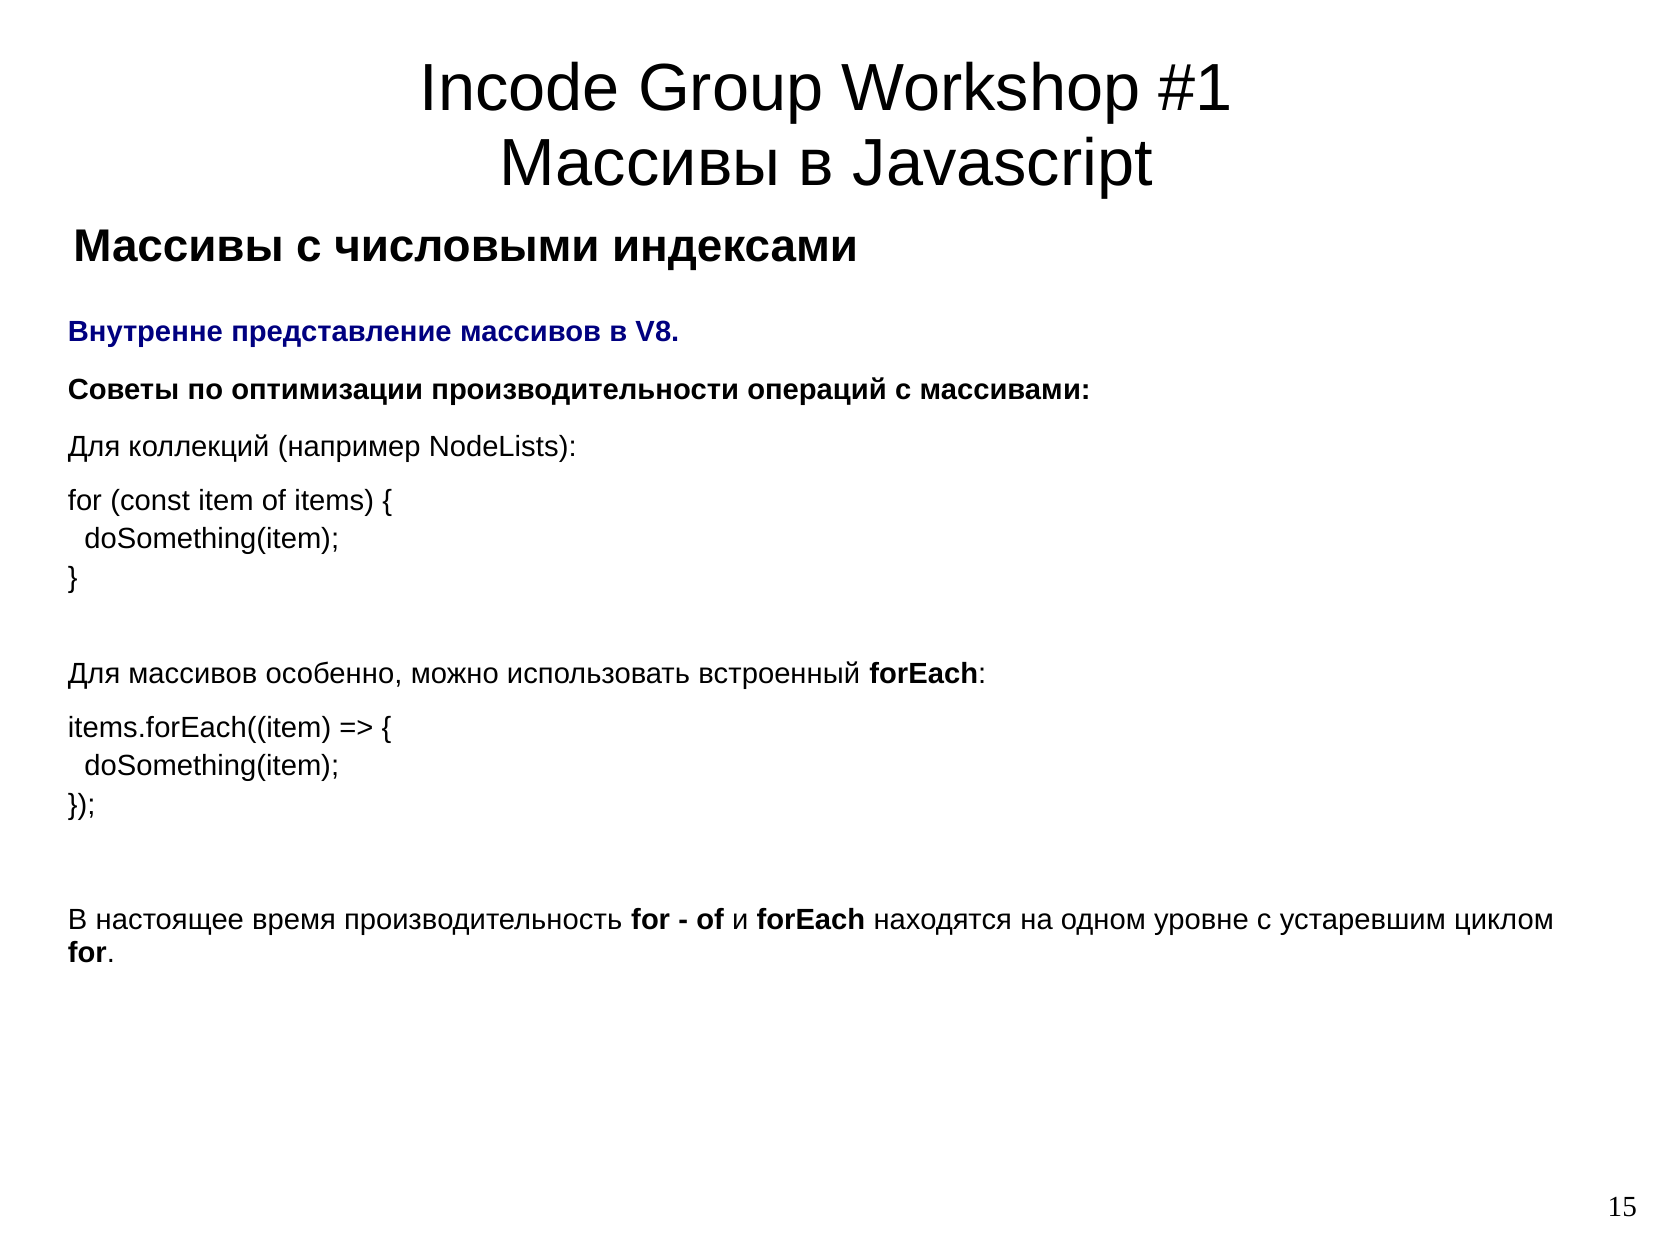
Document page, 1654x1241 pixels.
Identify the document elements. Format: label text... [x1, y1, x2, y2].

text_box Внутренне представление массивов в V8. Советы по оптимизации производительности операций с массивами: Для коллекций (например NodeLists): for (const item of items) { doSomething(item); } Для массивов особенно, можно использовать встроенный forEach: items.forEach((item) => { doSomething(item); }); В настоящее время производительность for - of и forEach находятся на одном уровне с устаревшим циклом for. [53, 307, 1619, 941]
title Incode Group Workshop #1 Массивы в Javascript [82, 49, 1571, 201]
text_box Массивы с числовыми индексами [58, 941, 1571, 1212]
text_box Массивы с числовыми индексами [58, 212, 1571, 307]
